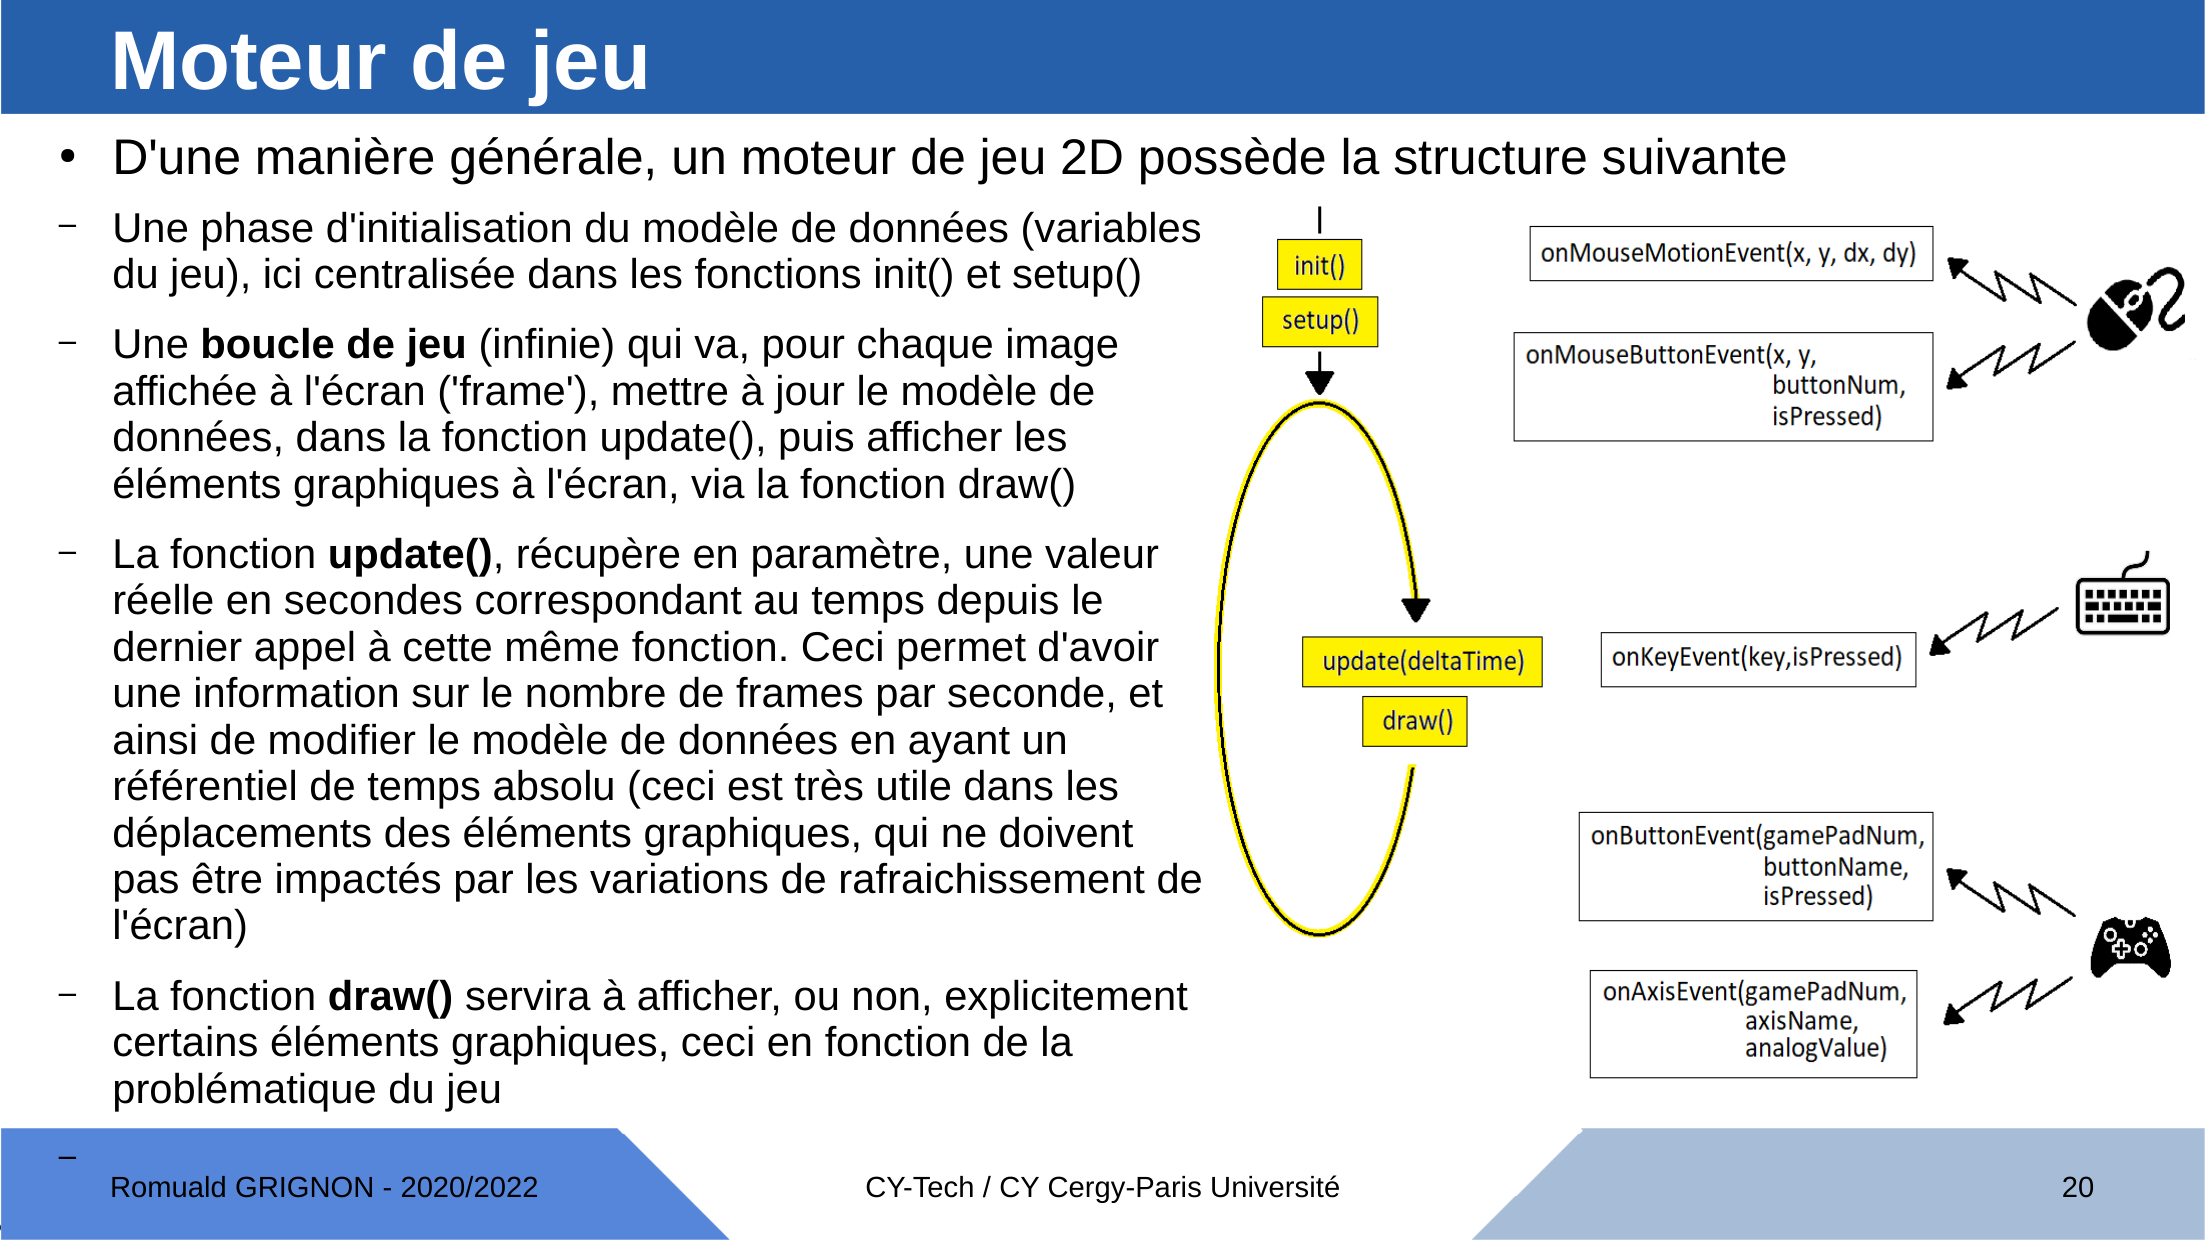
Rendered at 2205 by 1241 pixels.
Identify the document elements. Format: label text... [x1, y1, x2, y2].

list Une phase d'initialisation du modèle de données (variables du jeu), ici centralisée dans les fonctions init() et setup() Une boucle de jeu (infinie) qui va, pour chaque image affichée à l'écran ('frame'), mettre à jour le modèle de données, dans la fonction update(), puis afficher les éléments graphiques à l'écran, via la fonction draw() La fonction update(), récupère en paramètre, une valeur réelle en secondes correspondant au temps depuis le dernier appel à cette même fonction. Ceci permet d'avoir une information sur le nombre de frames par seconde, et ainsi de modifier le modèle de données en ayant un référentiel de temps absolu (ceci est très utile dans les déplacements des éléments graphiques, qui ne doivent pas être impactés par les variations de rafraichissement de l'écran) La fonction draw() servira à afficher, ou non, explicitement certains éléments graphiques, ceci en fonction de la problématique du jeu [0, 275, 1207, 1241]
picture [0, 0, 2205, 1241]
list D'une manière générale, un moteur de jeu 2D possède la structure suivante [41, 199, 2191, 303]
title Moteur de jeu [110, 49, 2095, 199]
